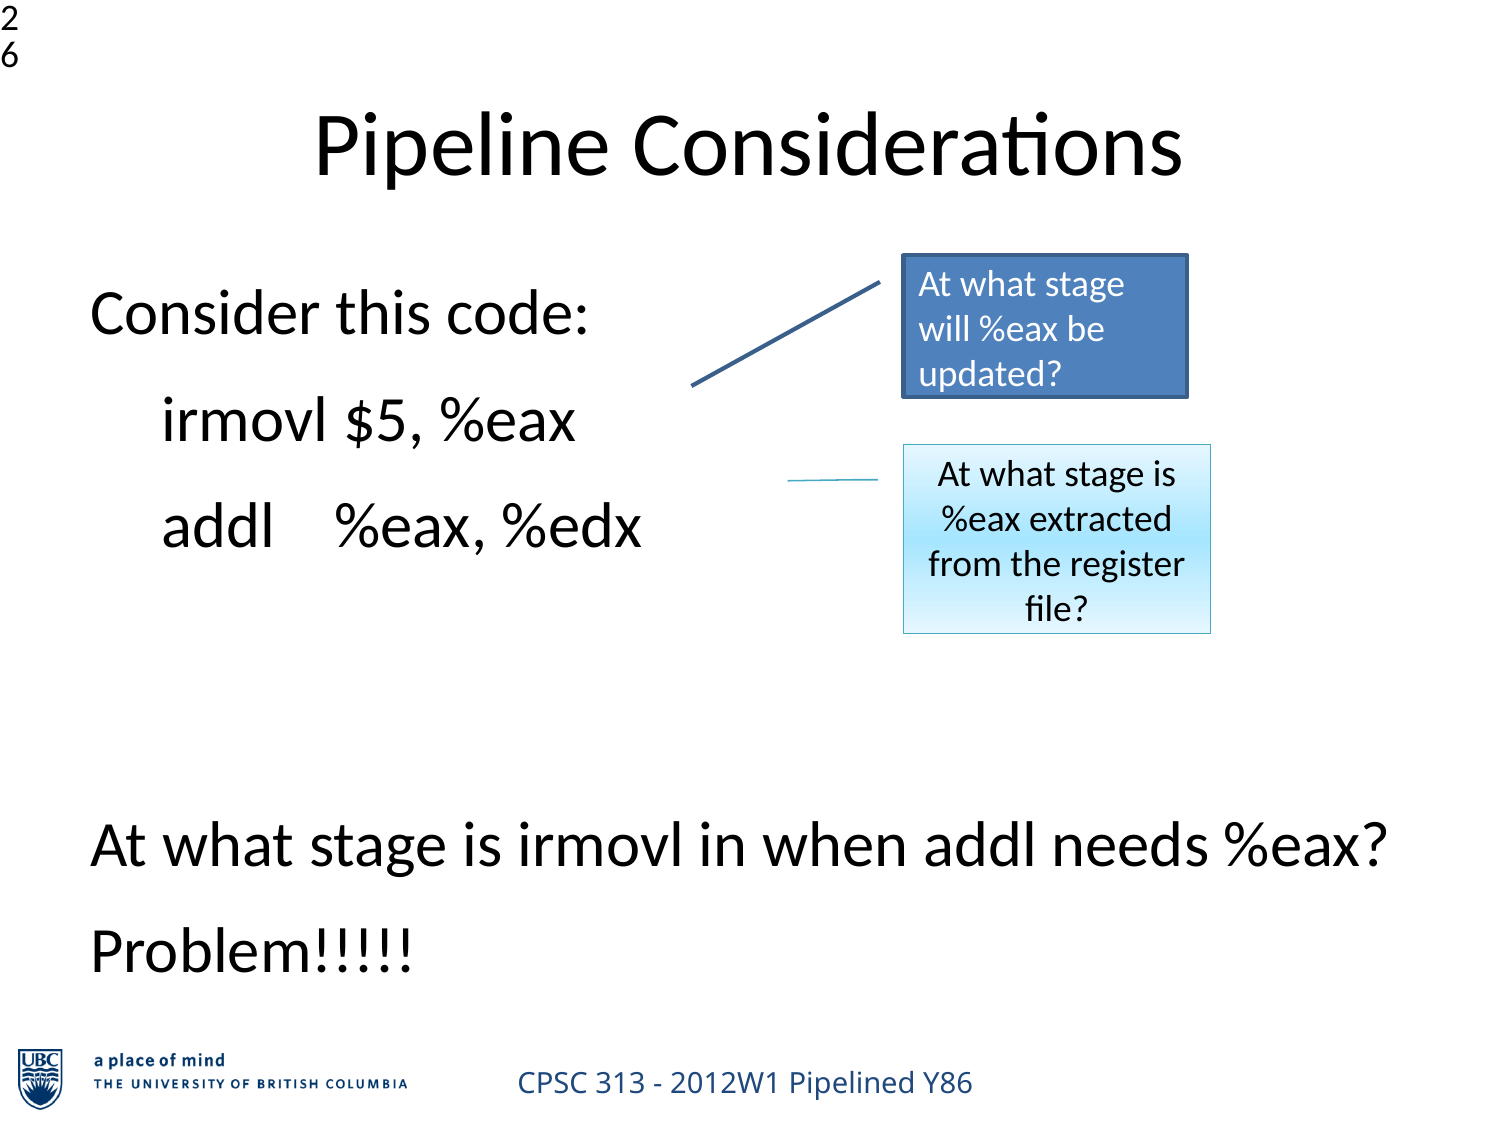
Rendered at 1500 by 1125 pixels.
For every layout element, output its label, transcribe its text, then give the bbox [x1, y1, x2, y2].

text_box At what stage will %eax be updated? [904, 255, 1187, 397]
text_box At what stage is %eax extracted from the register file? [904, 444, 1211, 633]
picture [18, 1049, 407, 1110]
list Consider this code: irmovl $5, %eax addl %eax, %edx At what stage is irmovl in when addl needs %eax? Problem!!!!! [75, 262, 1425, 1005]
title Pipeline Considerations [75, 45, 1425, 233]
